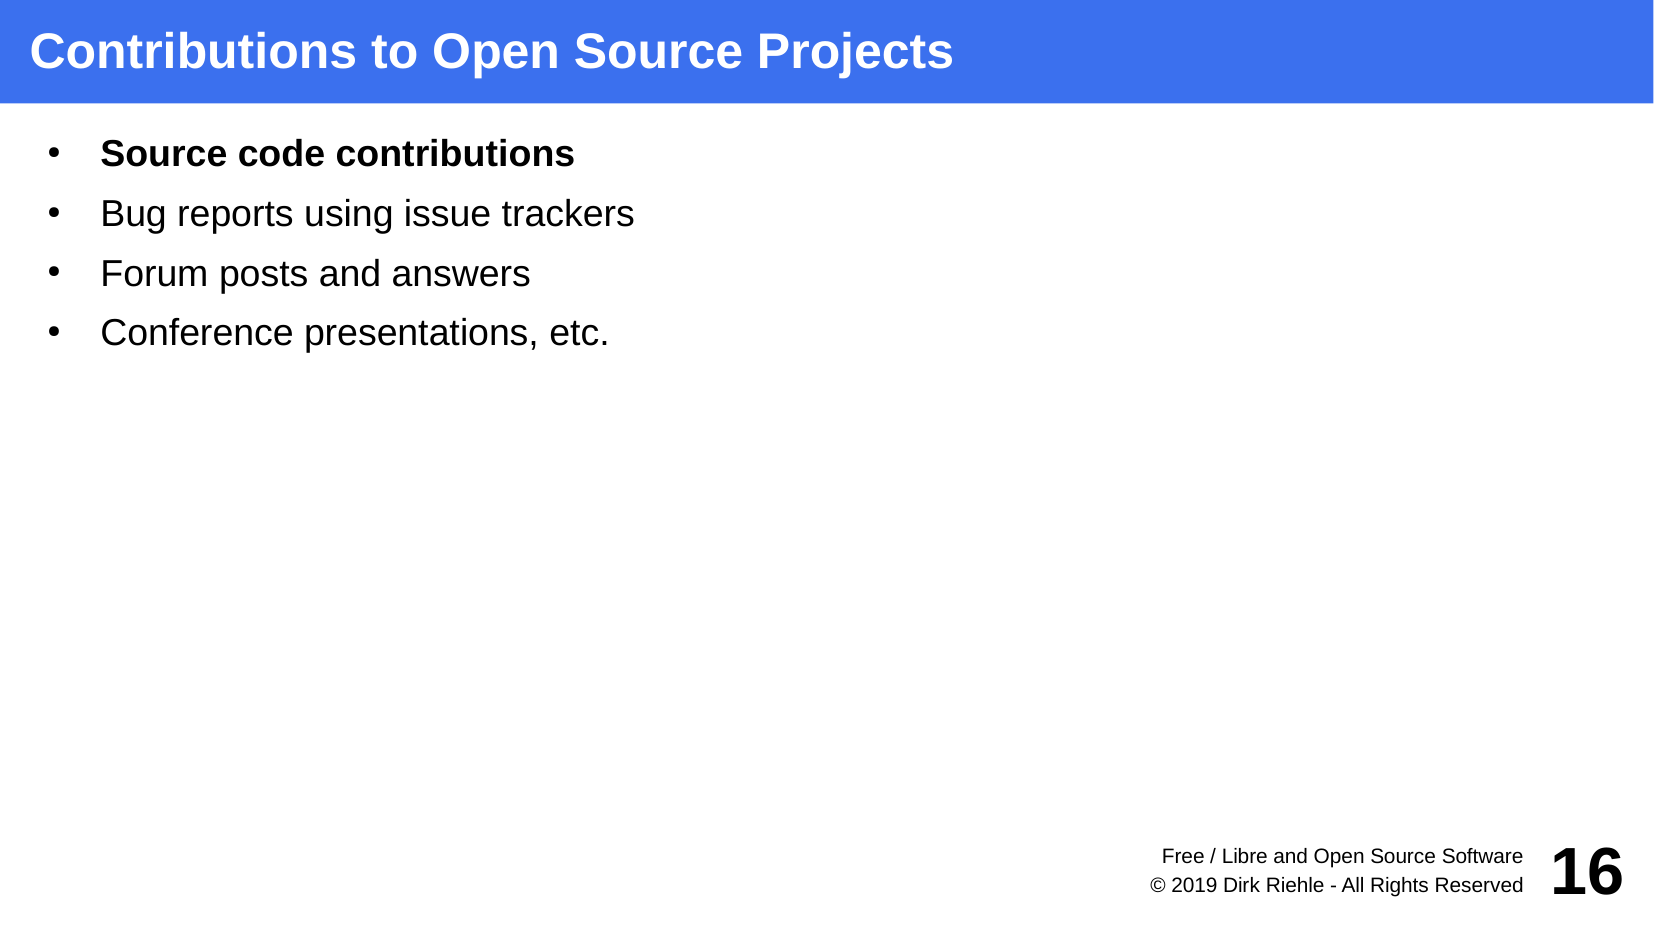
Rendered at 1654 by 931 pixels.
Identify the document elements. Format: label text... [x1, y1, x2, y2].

title Contributions to Open Source Projects [0, 0, 1654, 104]
list Source code contributions Bug reports using issue trackers Forum posts and answers Conference presentations, etc. [29, 132, 1625, 813]
